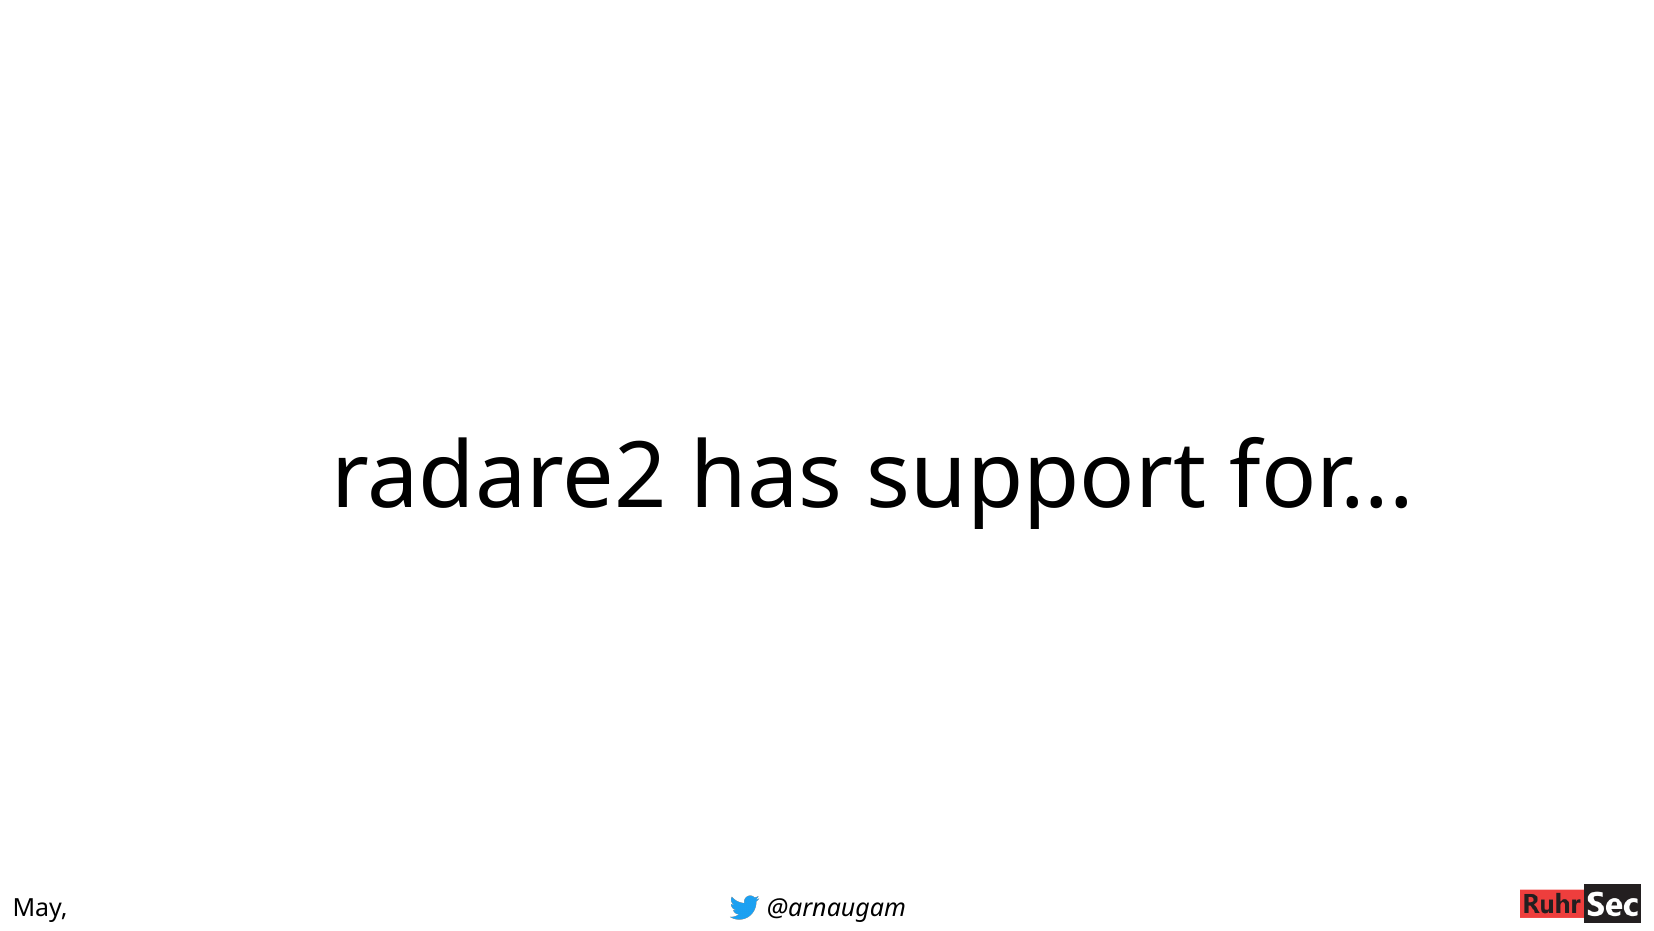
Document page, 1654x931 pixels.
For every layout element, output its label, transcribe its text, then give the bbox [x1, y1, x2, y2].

picture [1520, 884, 1641, 923]
picture [721, 884, 768, 931]
text_box radare2 has support for... [316, 402, 1337, 528]
